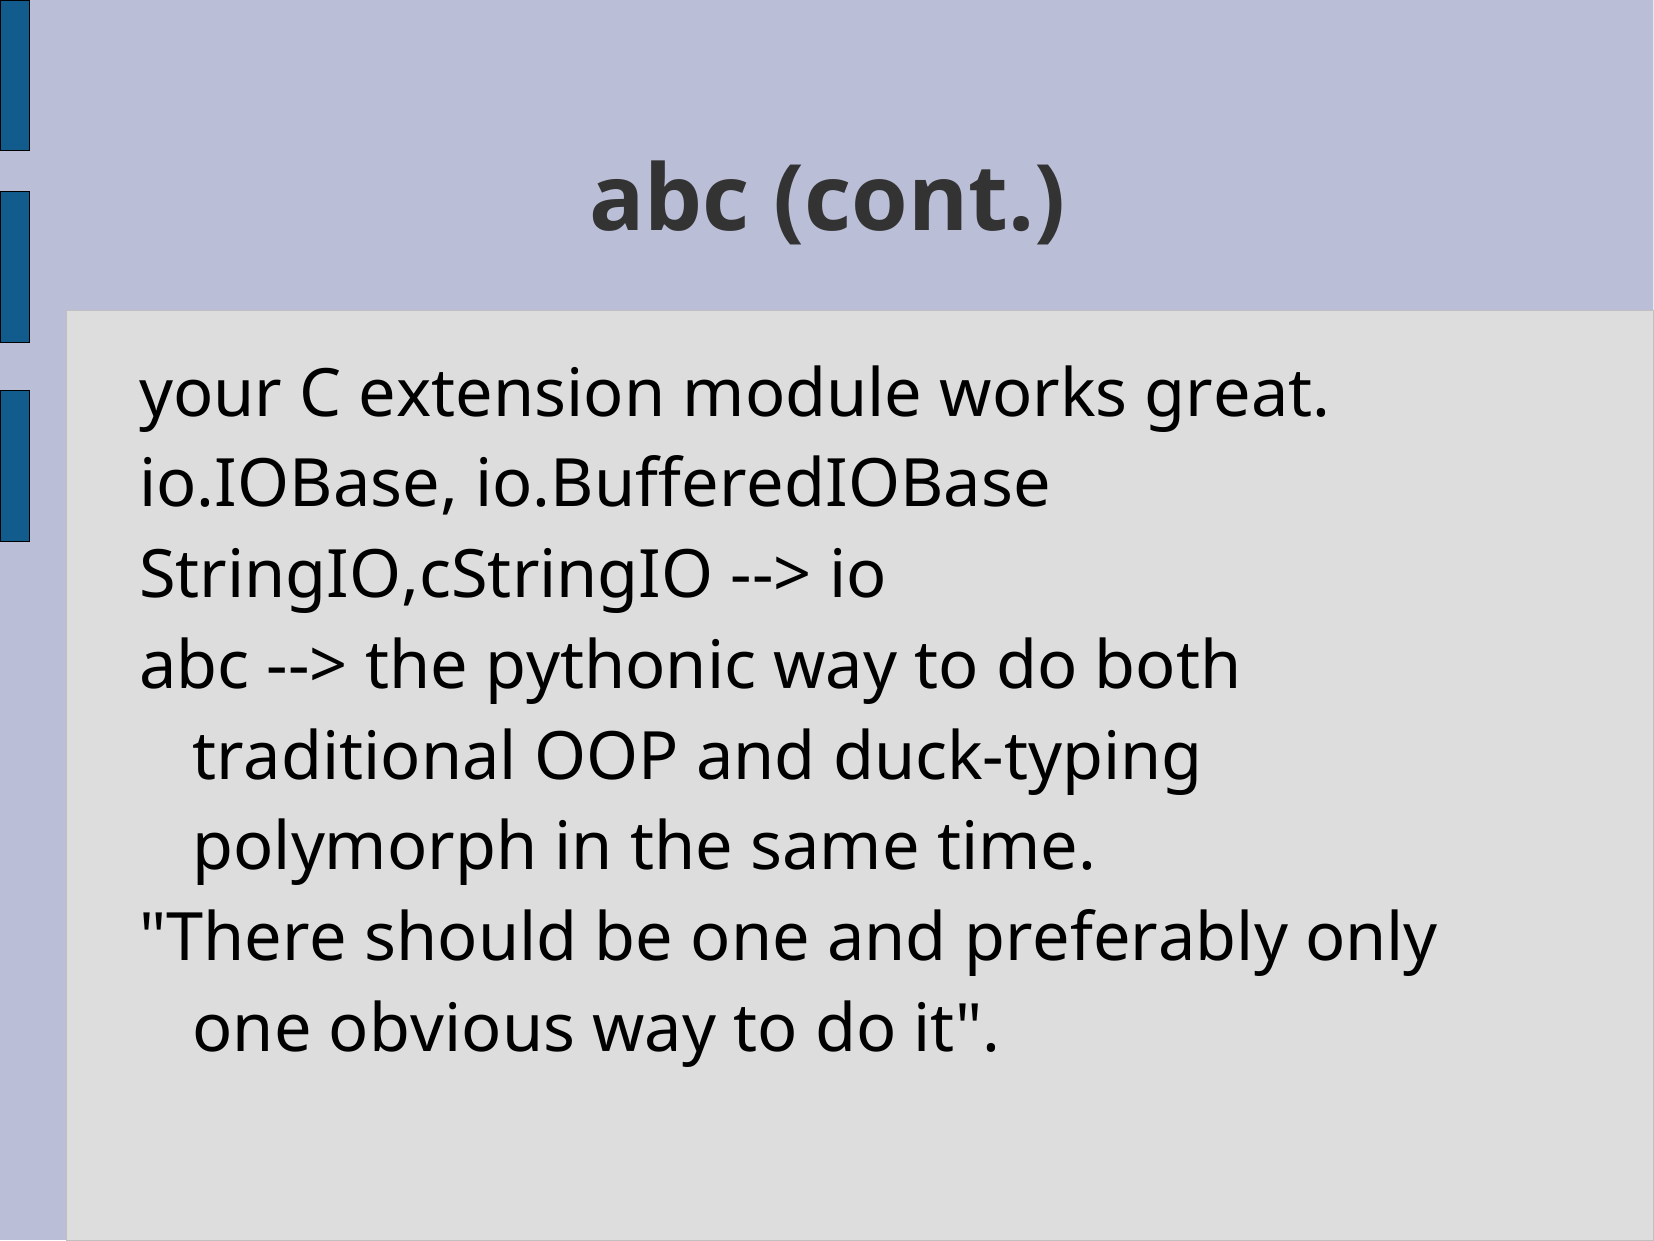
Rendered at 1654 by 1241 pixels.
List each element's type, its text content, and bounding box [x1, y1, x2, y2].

title abc (cont.) [121, 98, 1534, 291]
list your C extension module works great. io.IOBase, io.BufferedIOBase StringIO,cStringIO --> io abc --> the pythonic way to do both traditional OOP and duck-typing polymorph in the same time. "There should be one and preferably only one obvious way to do it". [121, 344, 1534, 1112]
